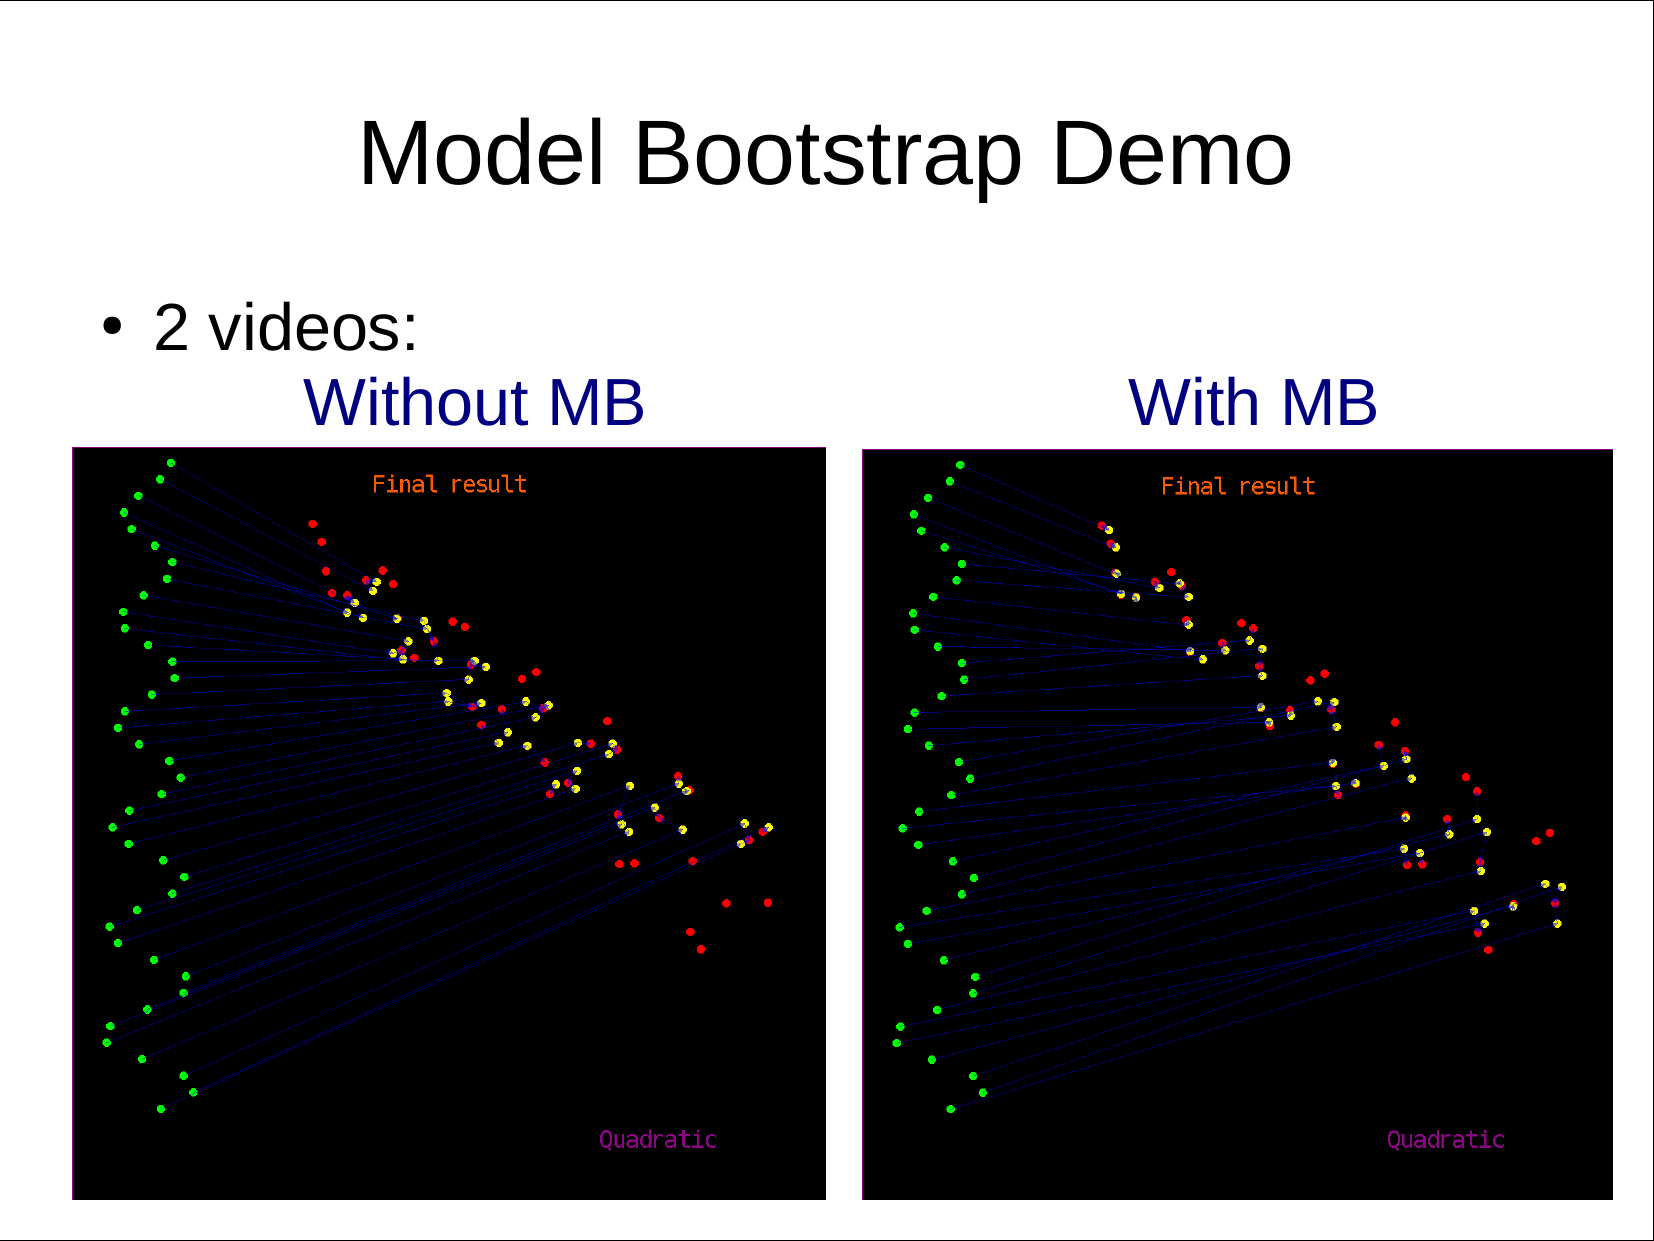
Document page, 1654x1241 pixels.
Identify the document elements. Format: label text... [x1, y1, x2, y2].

title Model Bootstrap Demo [82, 56, 1571, 250]
picture [862, 449, 1613, 1201]
list 2 videos: Without MB With MB [82, 290, 1571, 1094]
picture [72, 447, 826, 1201]
